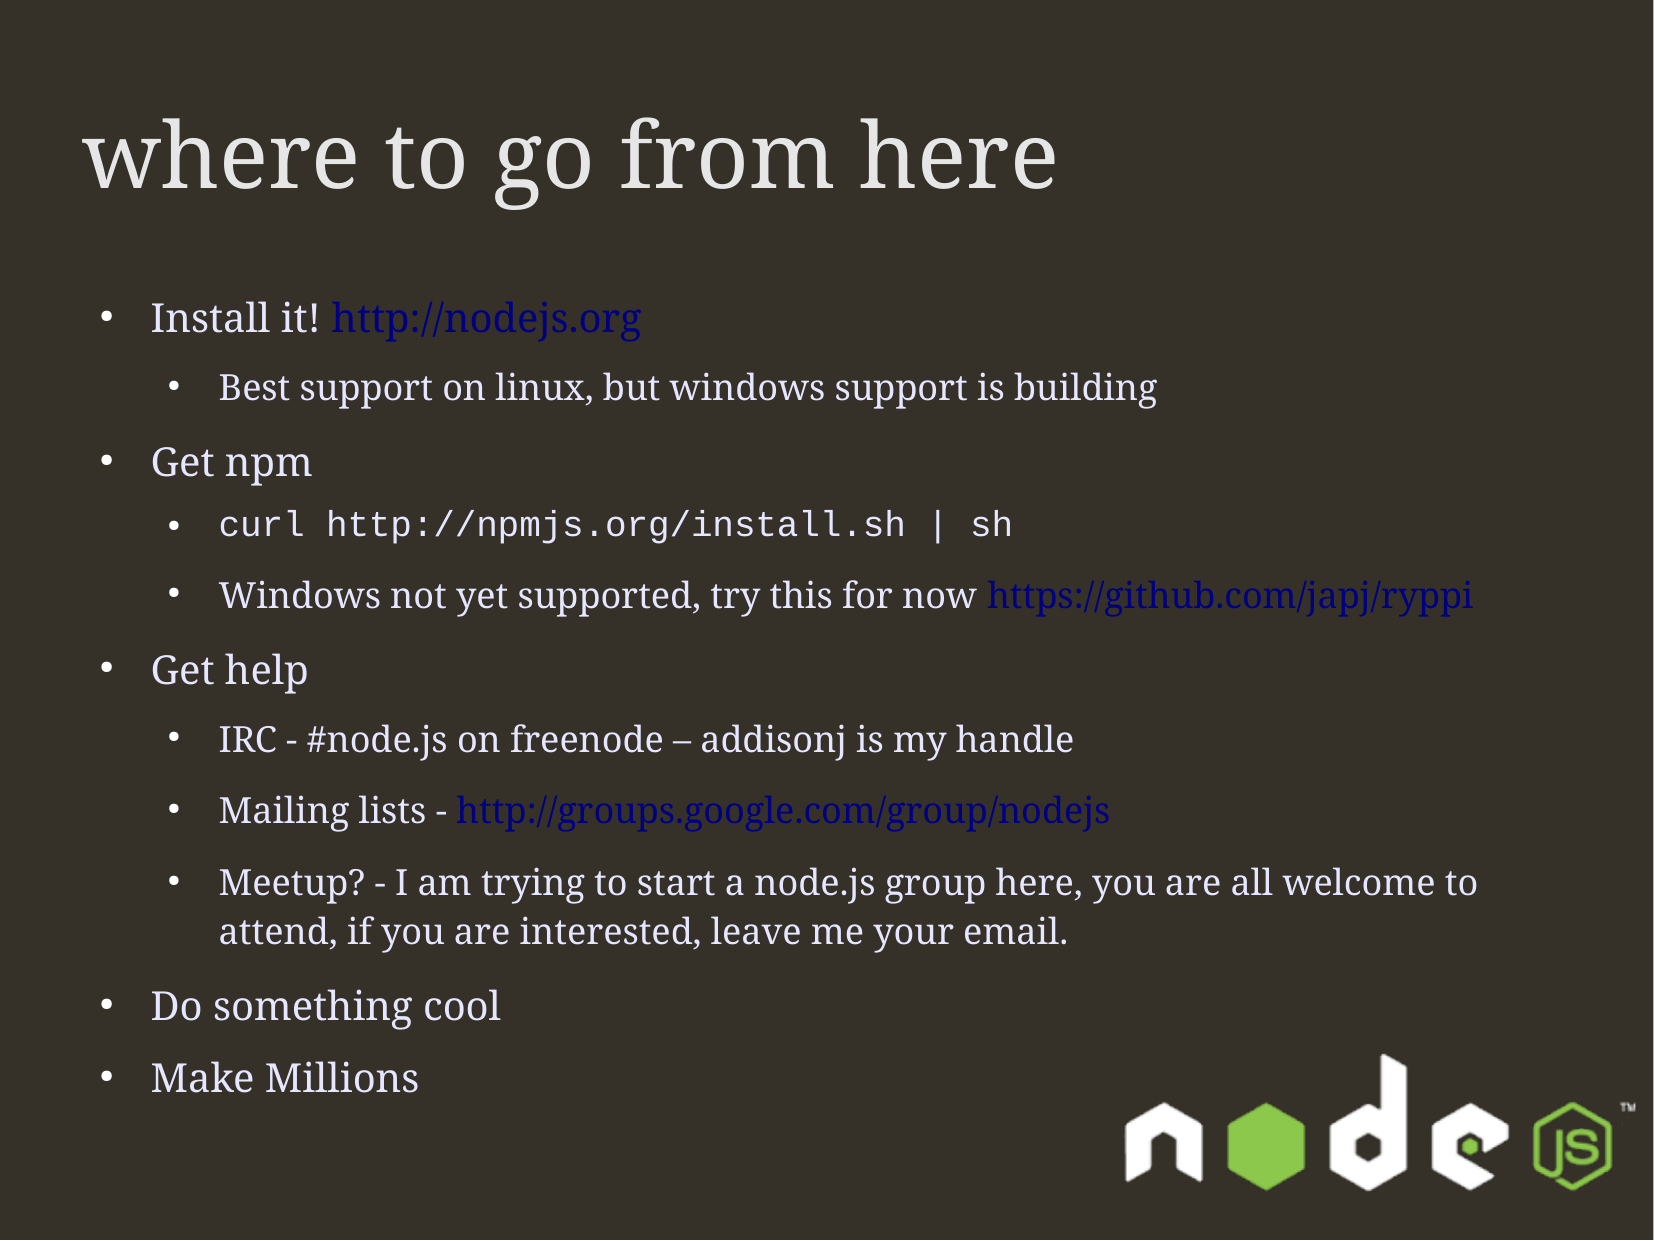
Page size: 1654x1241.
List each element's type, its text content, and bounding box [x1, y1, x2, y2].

picture [1108, 1006, 1651, 1238]
title where to go from here [82, 49, 1571, 257]
list Install it! http://nodejs.org Best support on linux, but windows support is building Get npm curl http://npmjs.org/install.sh | sh Windows not yet supported, try this for now https://github.com/japj/ryppi Get help IRC - #node.js on freenode – addisonj is my handle Mailing lists - http://groups.google.com/group/nodejs Meetup? - I am trying to start a node.js group here, you are all welcome to attend, if you are interested, leave me your email. Do something cool Make Millions [82, 290, 1571, 1109]
